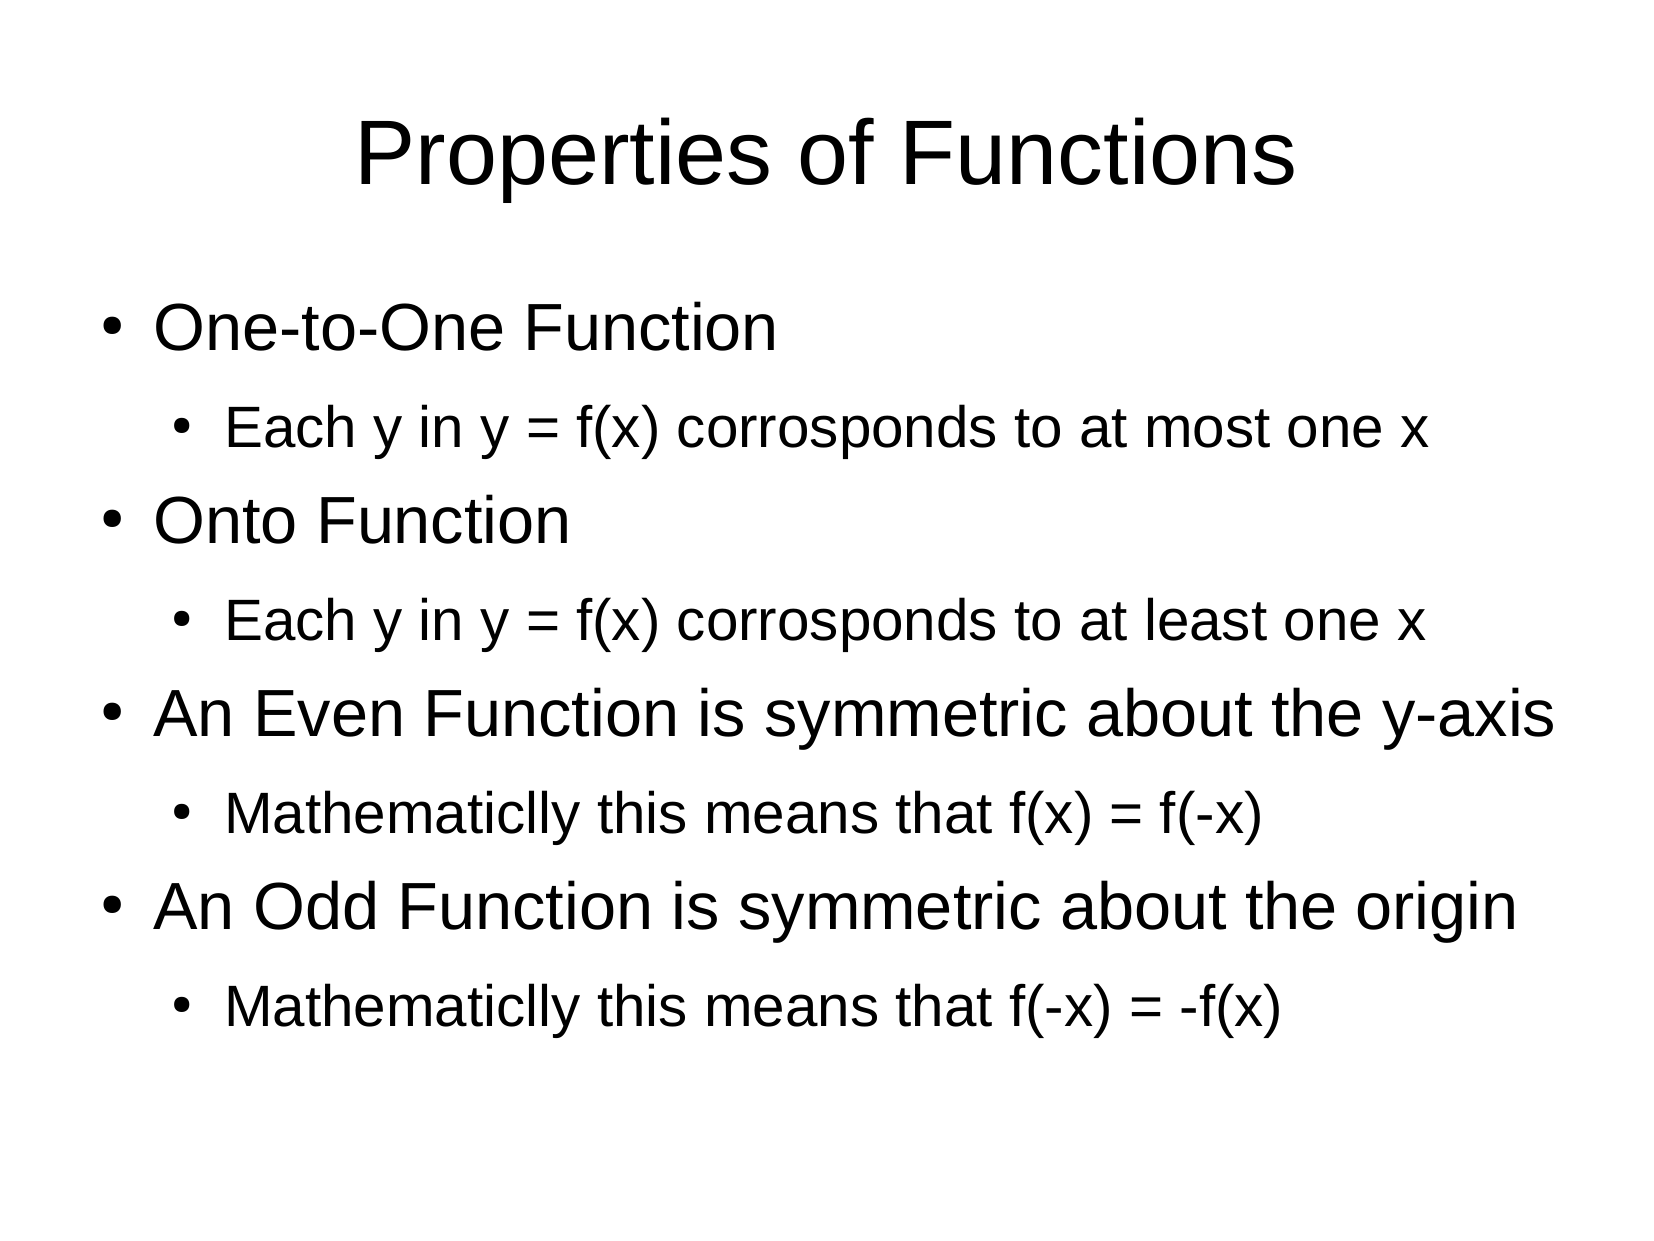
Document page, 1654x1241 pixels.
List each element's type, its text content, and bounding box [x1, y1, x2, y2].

title Properties of Functions [82, 49, 1571, 257]
list One-to-One Function Each y in y = f(x) corrosponds to at most one x Onto Function Each y in y = f(x) corrosponds to at least one x An Even Function is symmetric about the y-axis Mathematiclly this means that f(x) = f(-x) An Odd Function is symmetric about the origin Mathematiclly this means that f(-x) = -f(x) [82, 290, 1571, 1109]
